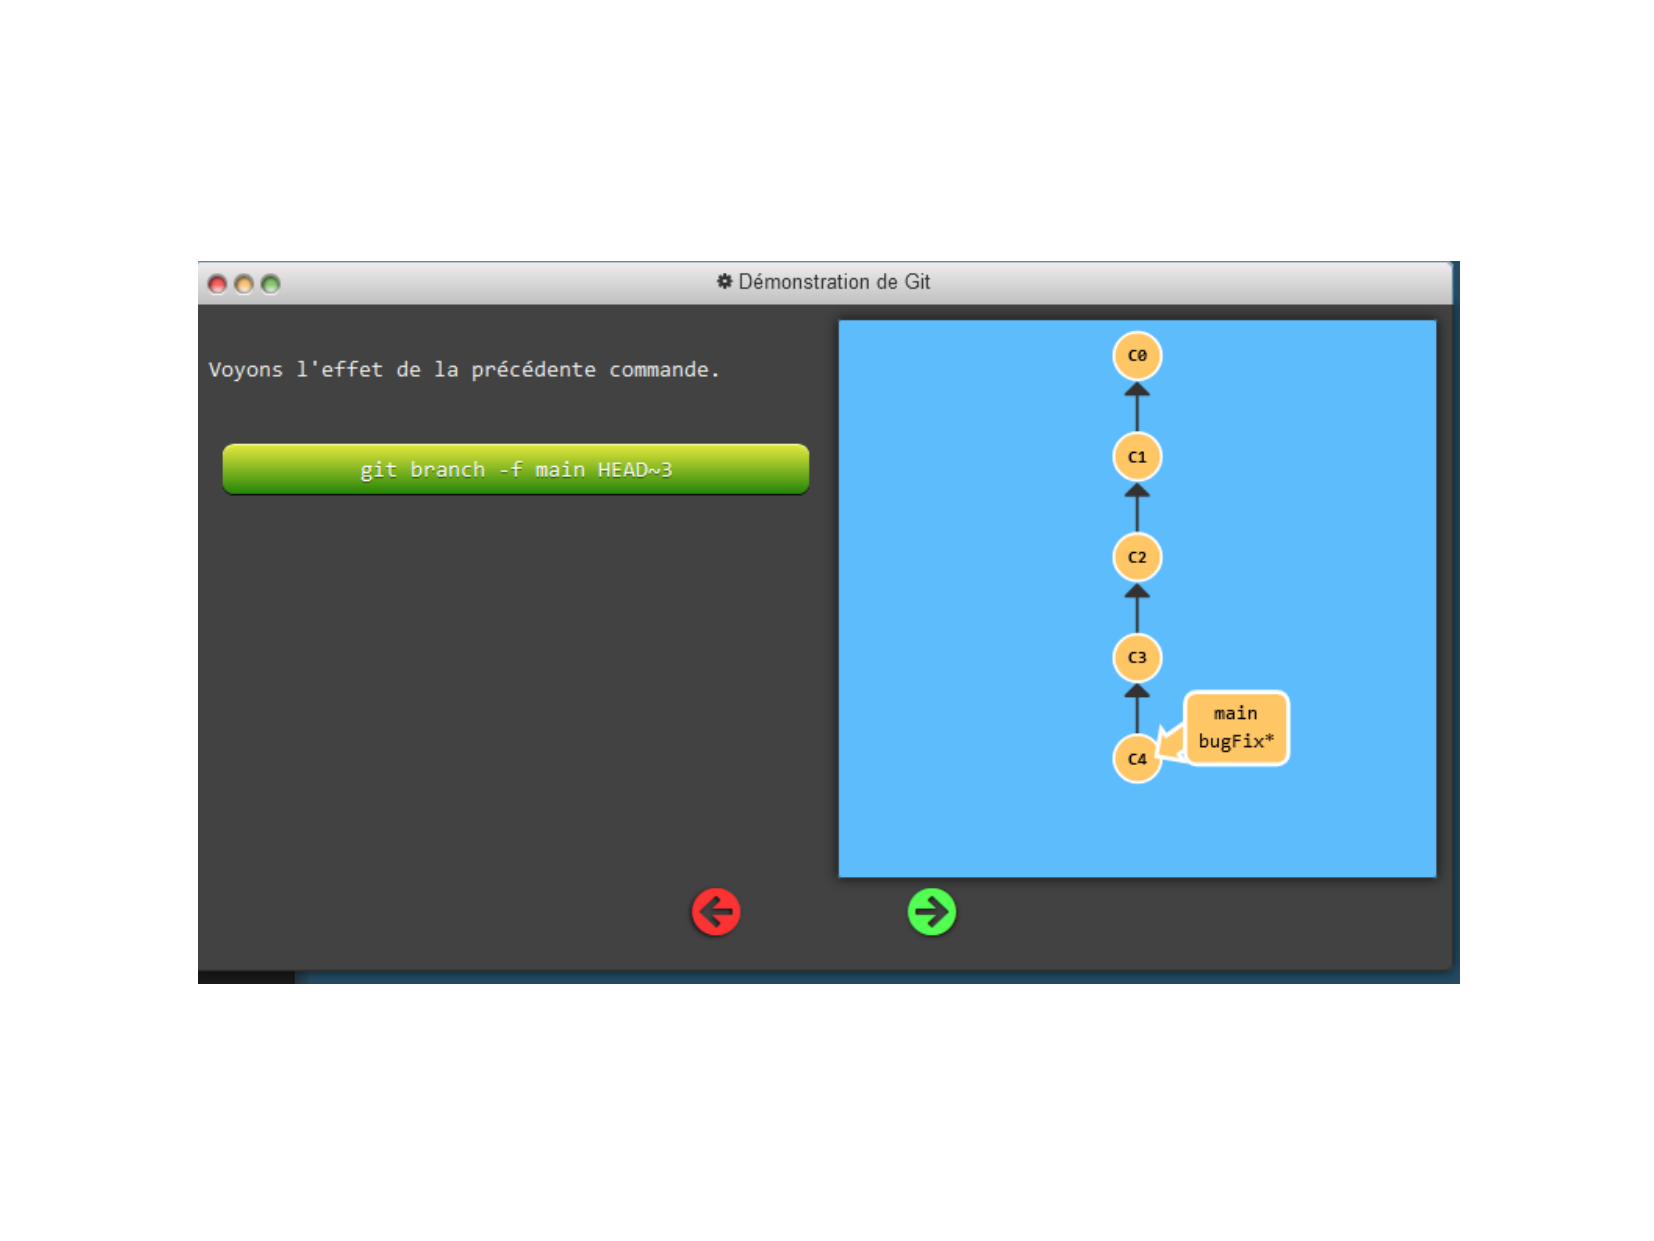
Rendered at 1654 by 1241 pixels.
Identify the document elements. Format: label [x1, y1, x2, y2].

picture [198, 261, 1460, 984]
